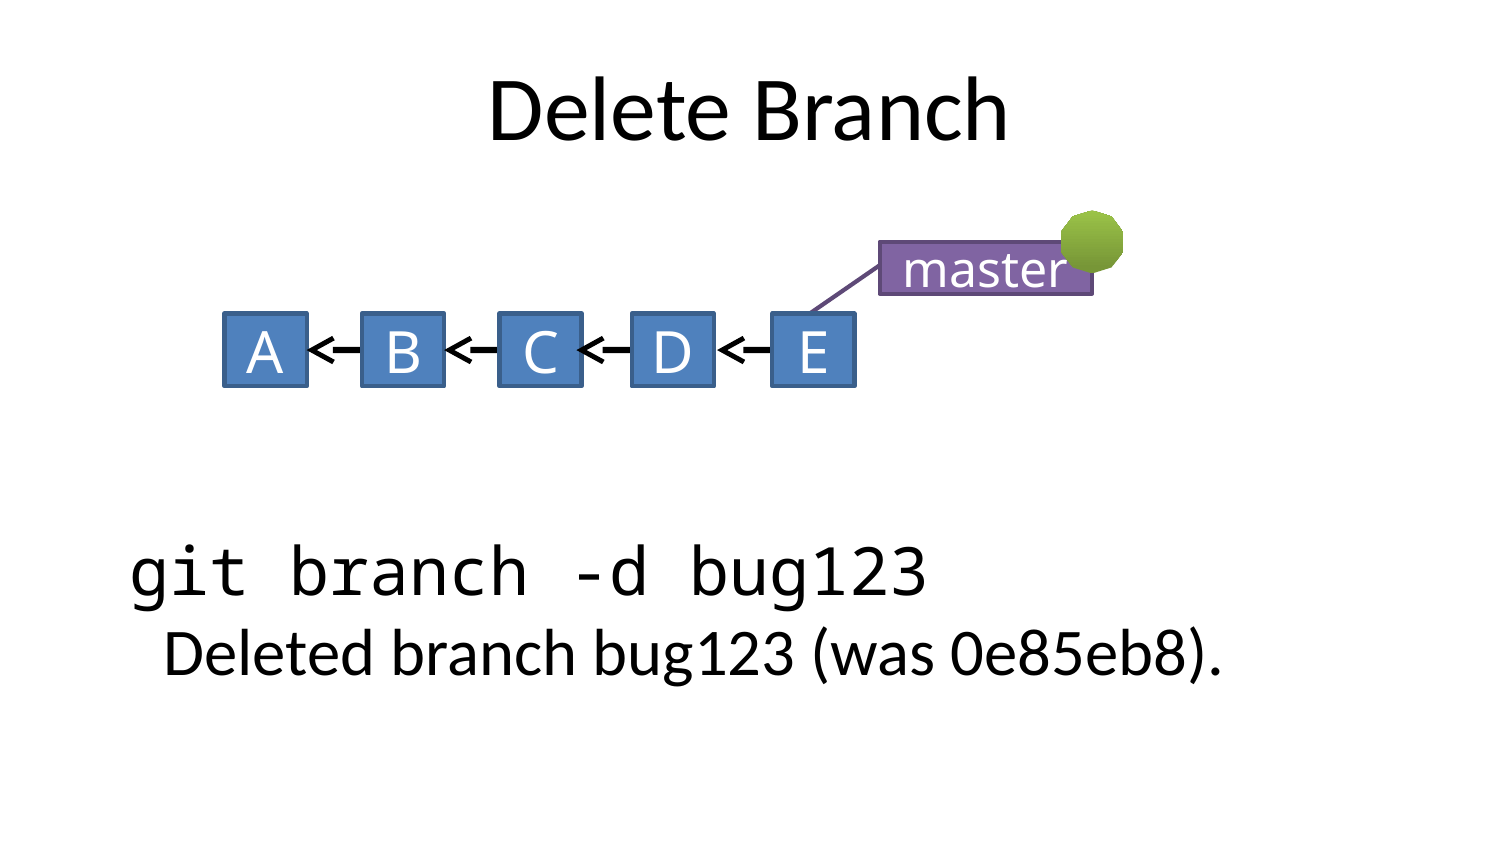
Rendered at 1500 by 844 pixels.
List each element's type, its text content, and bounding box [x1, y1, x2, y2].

text_box [1060, 210, 1124, 274]
text_box D [631, 313, 714, 387]
text_box git branch -d bug123 Deleted branch bug123 (was 0e85eb8). [75, 521, 1425, 754]
text_box master [880, 242, 1092, 294]
text_box B [361, 313, 445, 387]
text_box C [499, 313, 582, 387]
text_box A [224, 313, 307, 387]
text_box E [772, 313, 855, 387]
text_box Delete Branch [75, 33, 1425, 175]
